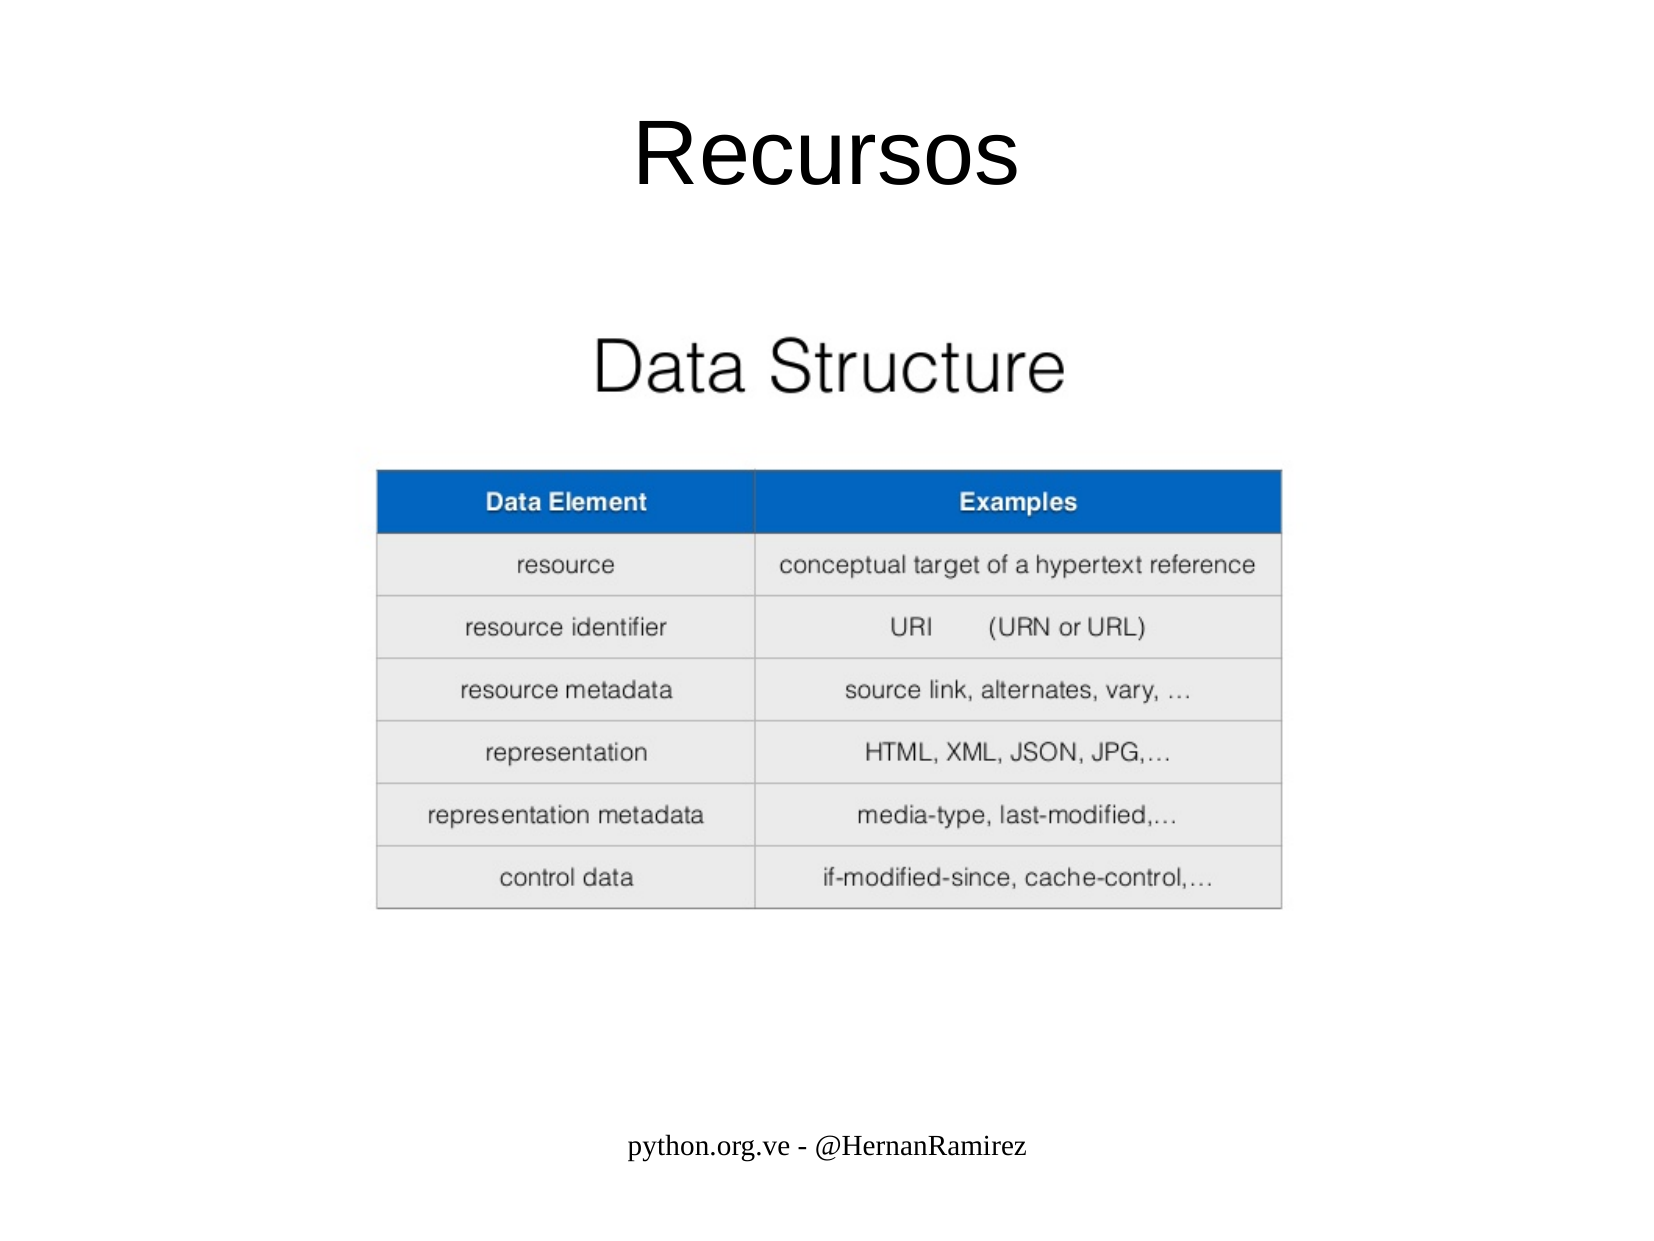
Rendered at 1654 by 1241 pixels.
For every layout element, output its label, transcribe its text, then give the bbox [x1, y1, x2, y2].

title Recursos [82, 49, 1571, 257]
picture [331, 248, 1328, 997]
